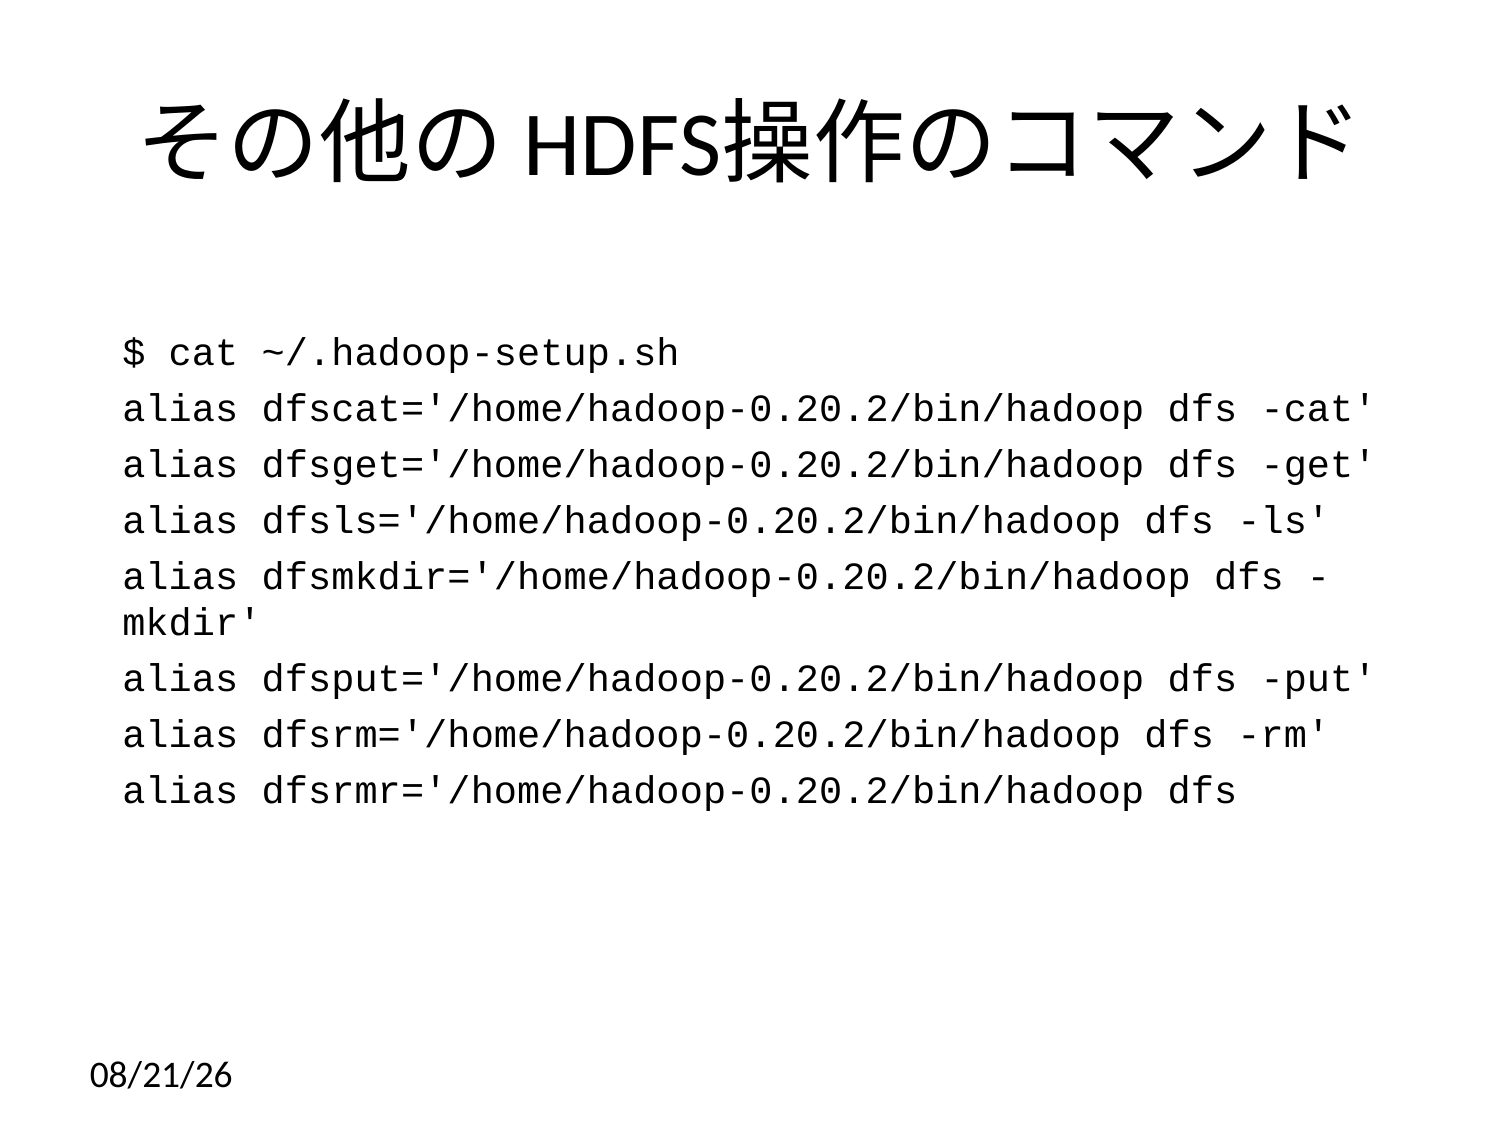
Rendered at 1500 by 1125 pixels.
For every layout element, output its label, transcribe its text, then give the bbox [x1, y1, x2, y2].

list $ cat ~/.hadoop-setup.sh alias dfscat='/home/hadoop-0.20.2/bin/hadoop dfs -cat' alias dfsget='/home/hadoop-0.20.2/bin/hadoop dfs -get' alias dfsls='/home/hadoop-0.20.2/bin/hadoop dfs -ls' alias dfsmkdir='/home/hadoop-0.20.2/bin/hadoop dfs -mkdir' alias dfsput='/home/hadoop-0.20.2/bin/hadoop dfs -put' alias dfsrm='/home/hadoop-0.20.2/bin/hadoop dfs -rm' alias dfsrmr='/home/hadoop-0.20.2/bin/hadoop dfs [75, 262, 1426, 1006]
title その他の HDFS操作のコマンド [75, 21, 1426, 257]
